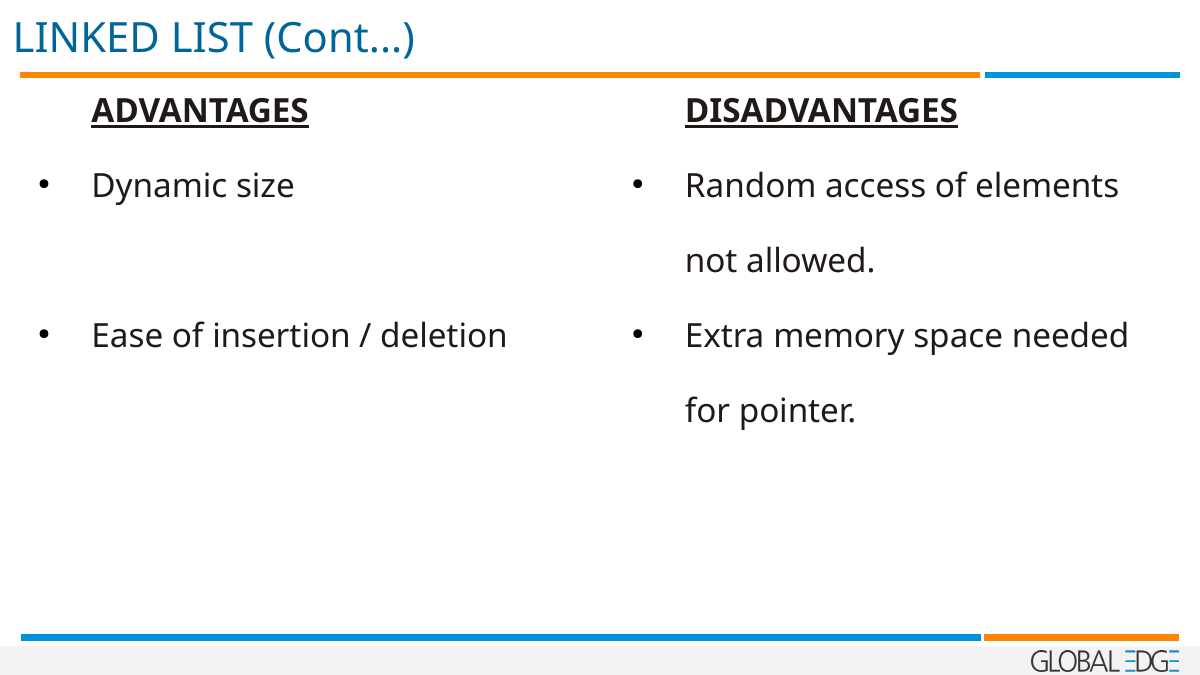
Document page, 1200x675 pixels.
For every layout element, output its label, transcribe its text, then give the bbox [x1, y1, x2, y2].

picture [1031, 650, 1179, 672]
list DISADVANTAGES Random access of elements not allowed. Extra memory space needed for pointer. [614, 87, 1180, 628]
list ADVANTAGES Dynamic size Ease of insertion / deletion [20, 87, 586, 628]
title LINKED LIST (Cont...) [12, 9, 1088, 63]
